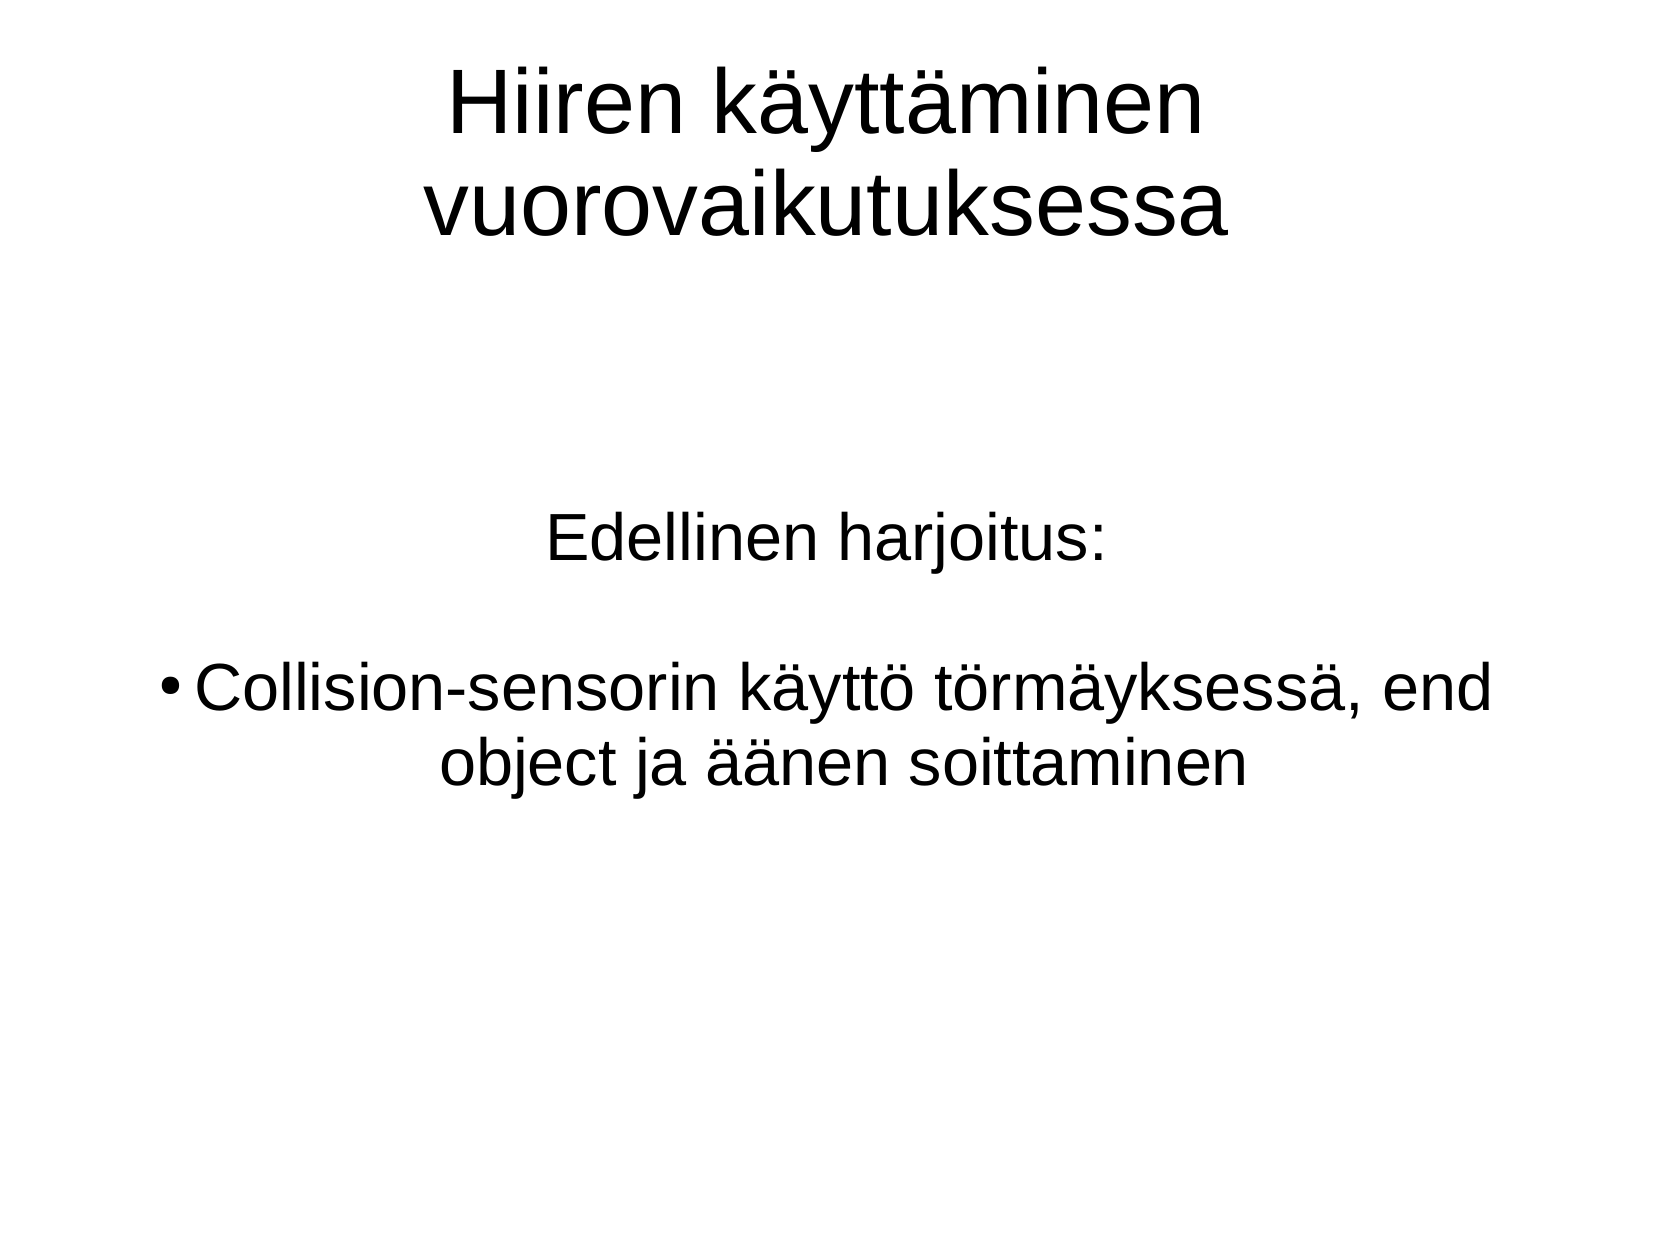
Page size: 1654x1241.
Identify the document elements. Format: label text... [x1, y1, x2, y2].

title Hiiren käyttäminen vuorovaikutuksessa [82, 49, 1571, 257]
subtitle Edellinen harjoitus: Collision-sensorin käyttö törmäyksessä, end object ja äänen soittaminen [82, 290, 1571, 1010]
